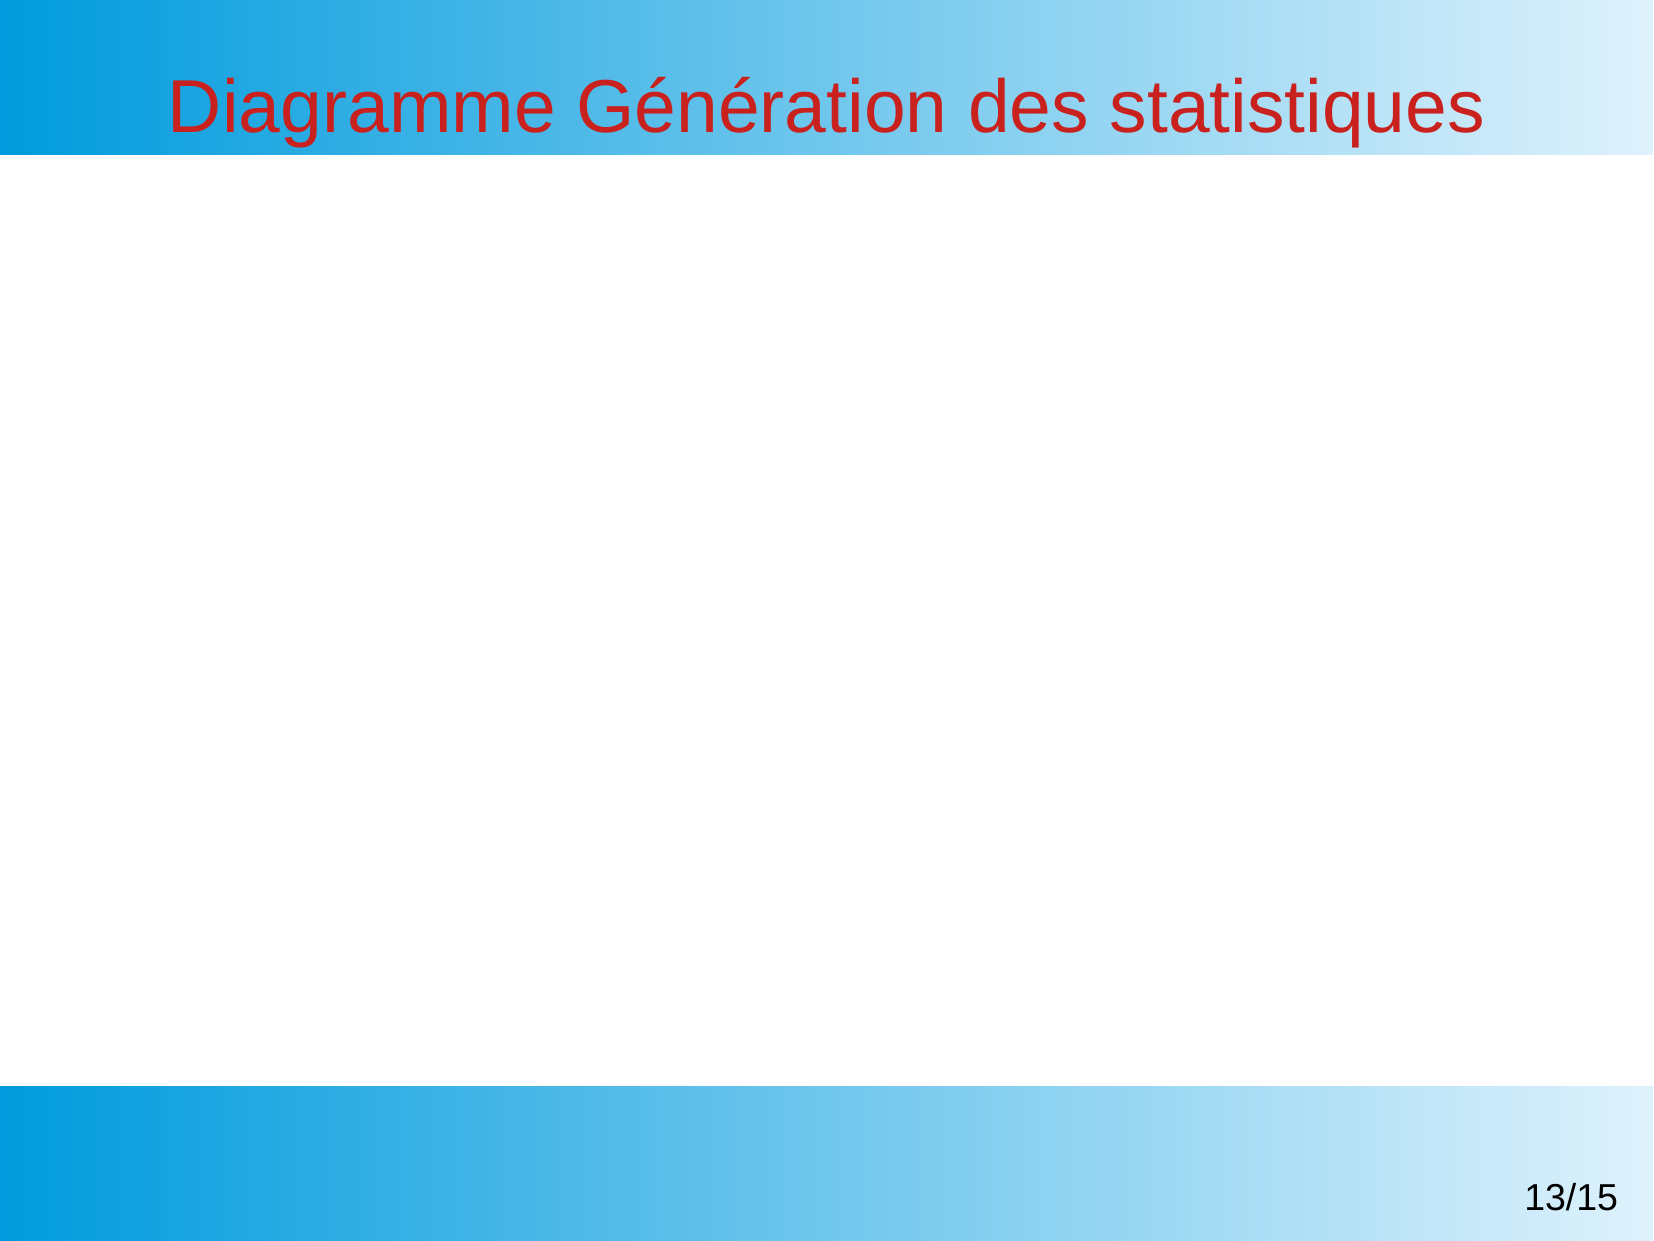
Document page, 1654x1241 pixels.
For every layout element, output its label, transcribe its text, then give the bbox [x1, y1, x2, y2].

title Diagramme Génération des statistiques [82, 35, 1571, 178]
text_box <numéro>/15 [1509, 1169, 1654, 1240]
